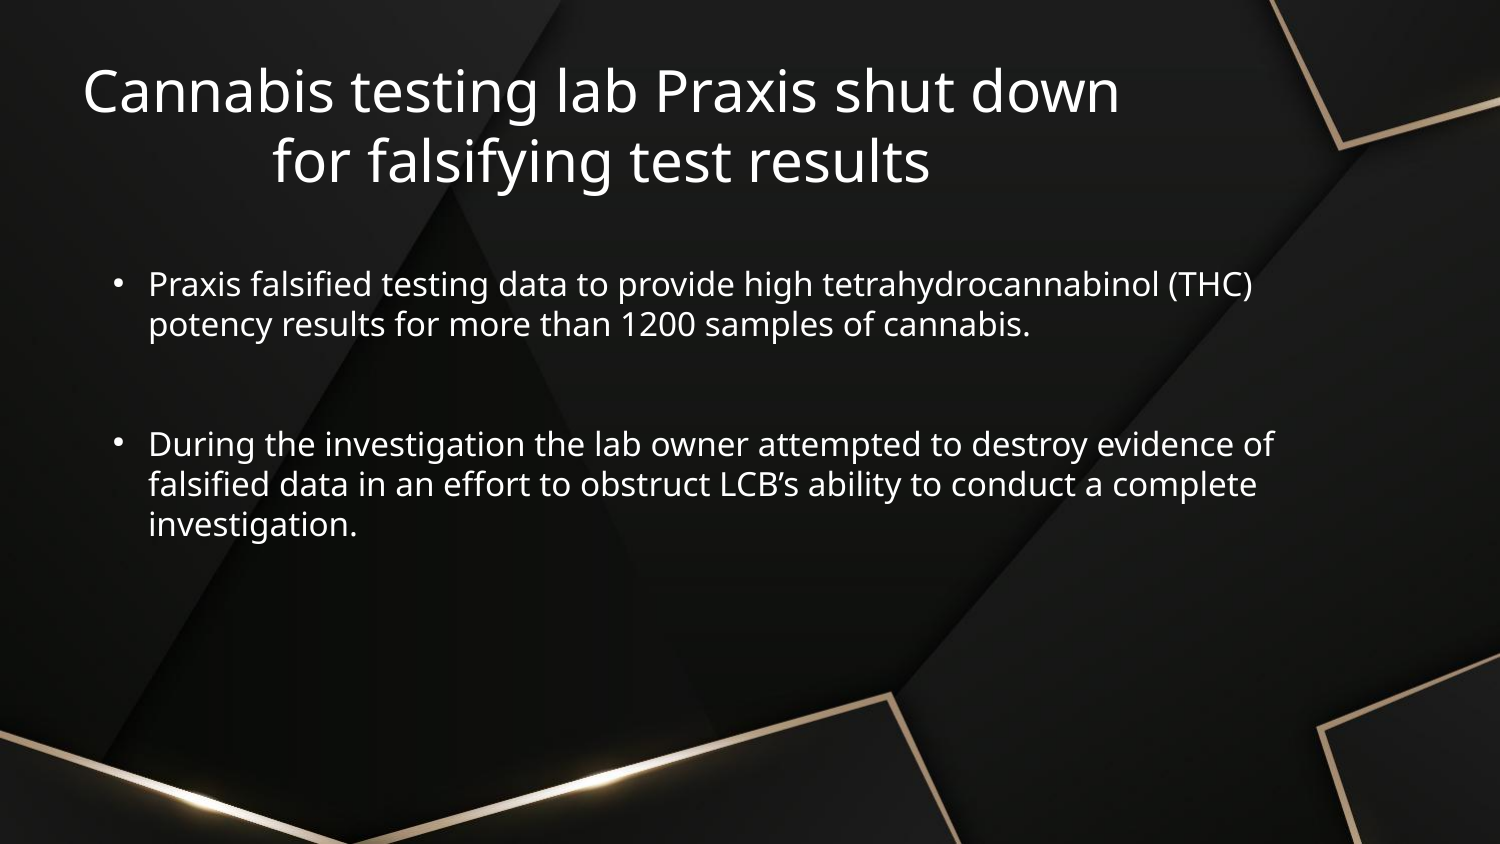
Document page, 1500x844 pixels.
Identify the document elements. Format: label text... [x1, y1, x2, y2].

title Cannabis testing lab Praxis shut down for falsifying test results [45, 39, 1160, 151]
picture [0, 0, 1500, 844]
text_box Praxis falsified testing data to provide high tetrahydrocannabinol (THC) potency results for more than 1200 samples of cannabis. During the investigation the lab owner attempted to destroy evidence of falsified data in an effort to obstruct LCB’s ability to conduct a complete investigation. [97, 248, 1336, 315]
